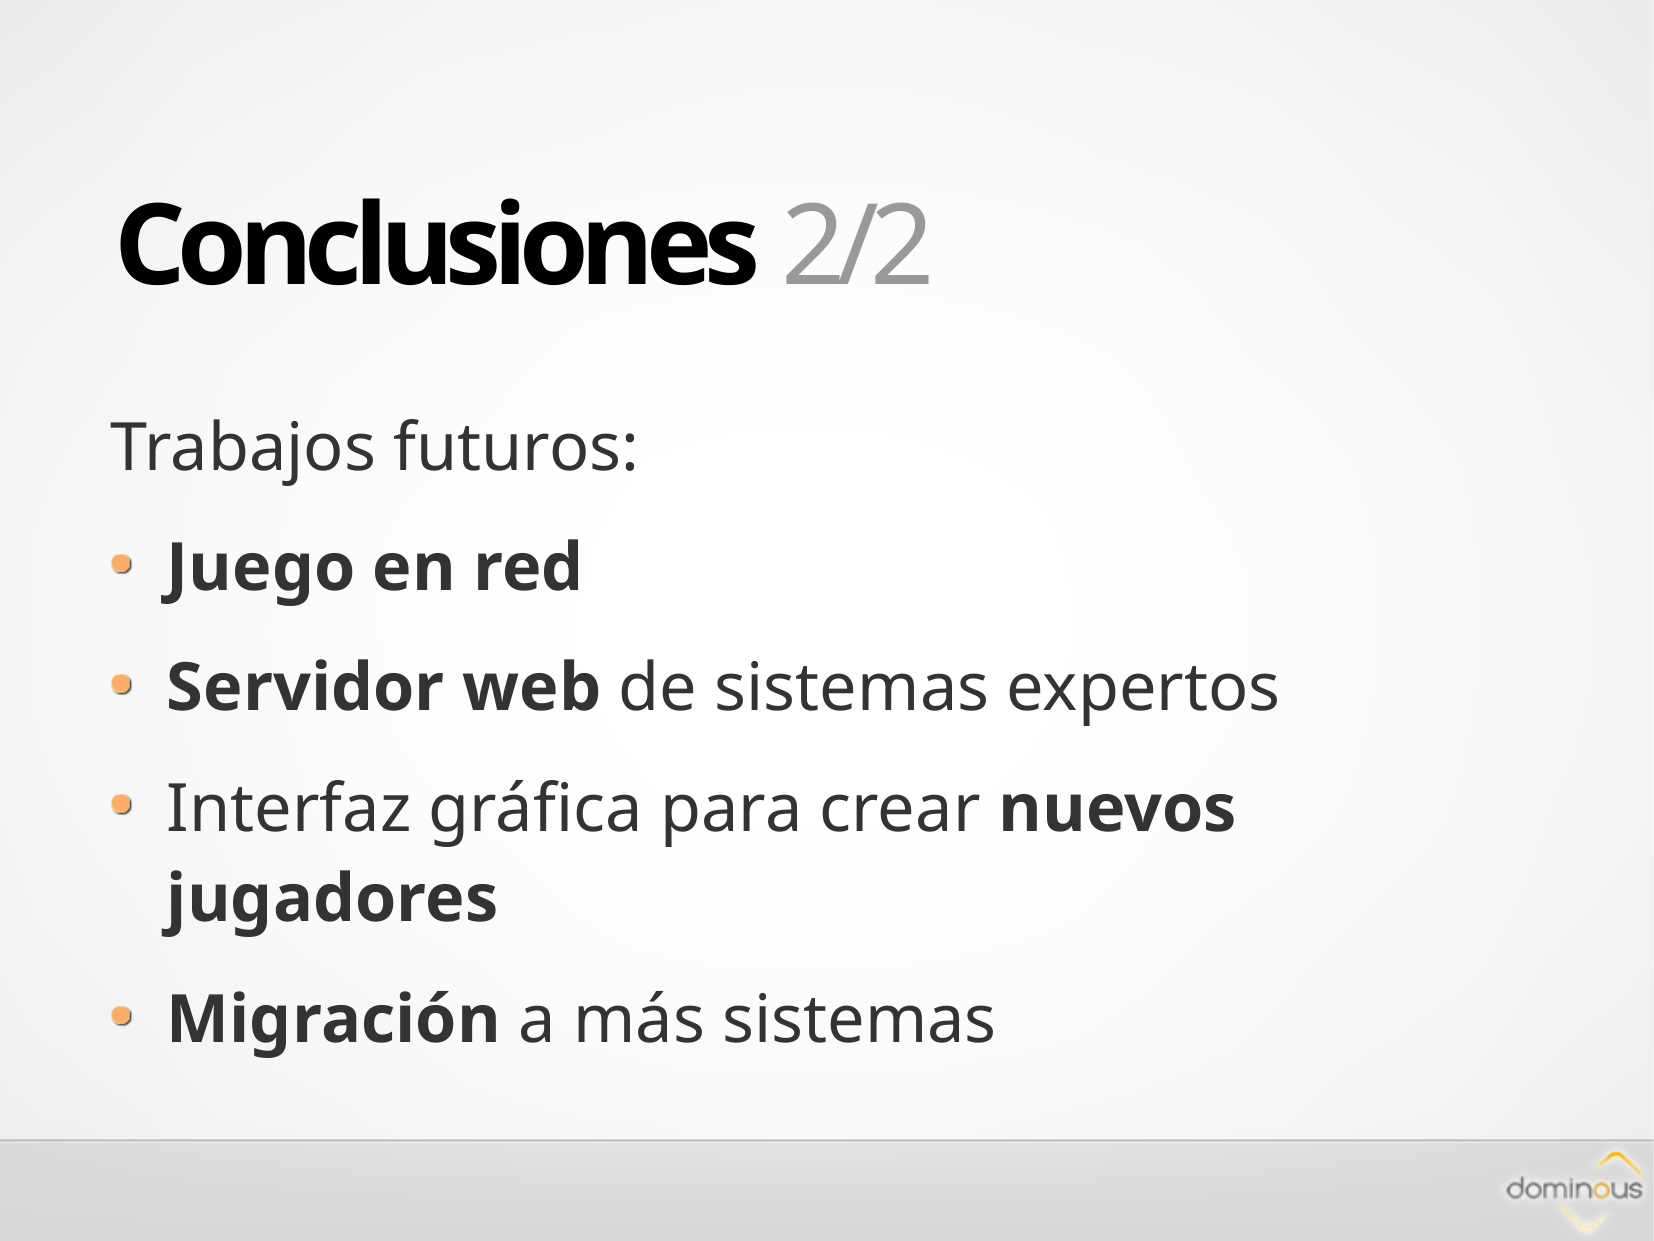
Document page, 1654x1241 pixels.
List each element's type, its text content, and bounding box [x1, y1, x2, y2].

text_box Conclusiones 2/2 [99, 179, 1565, 355]
picture [0, 0, 1654, 1241]
text_box Trabajos futuros: Juego en red Servidor web de sistemas expertos Interfaz gráfica para crear nuevos jugadores Migración a más sistemas [96, 391, 1598, 1012]
